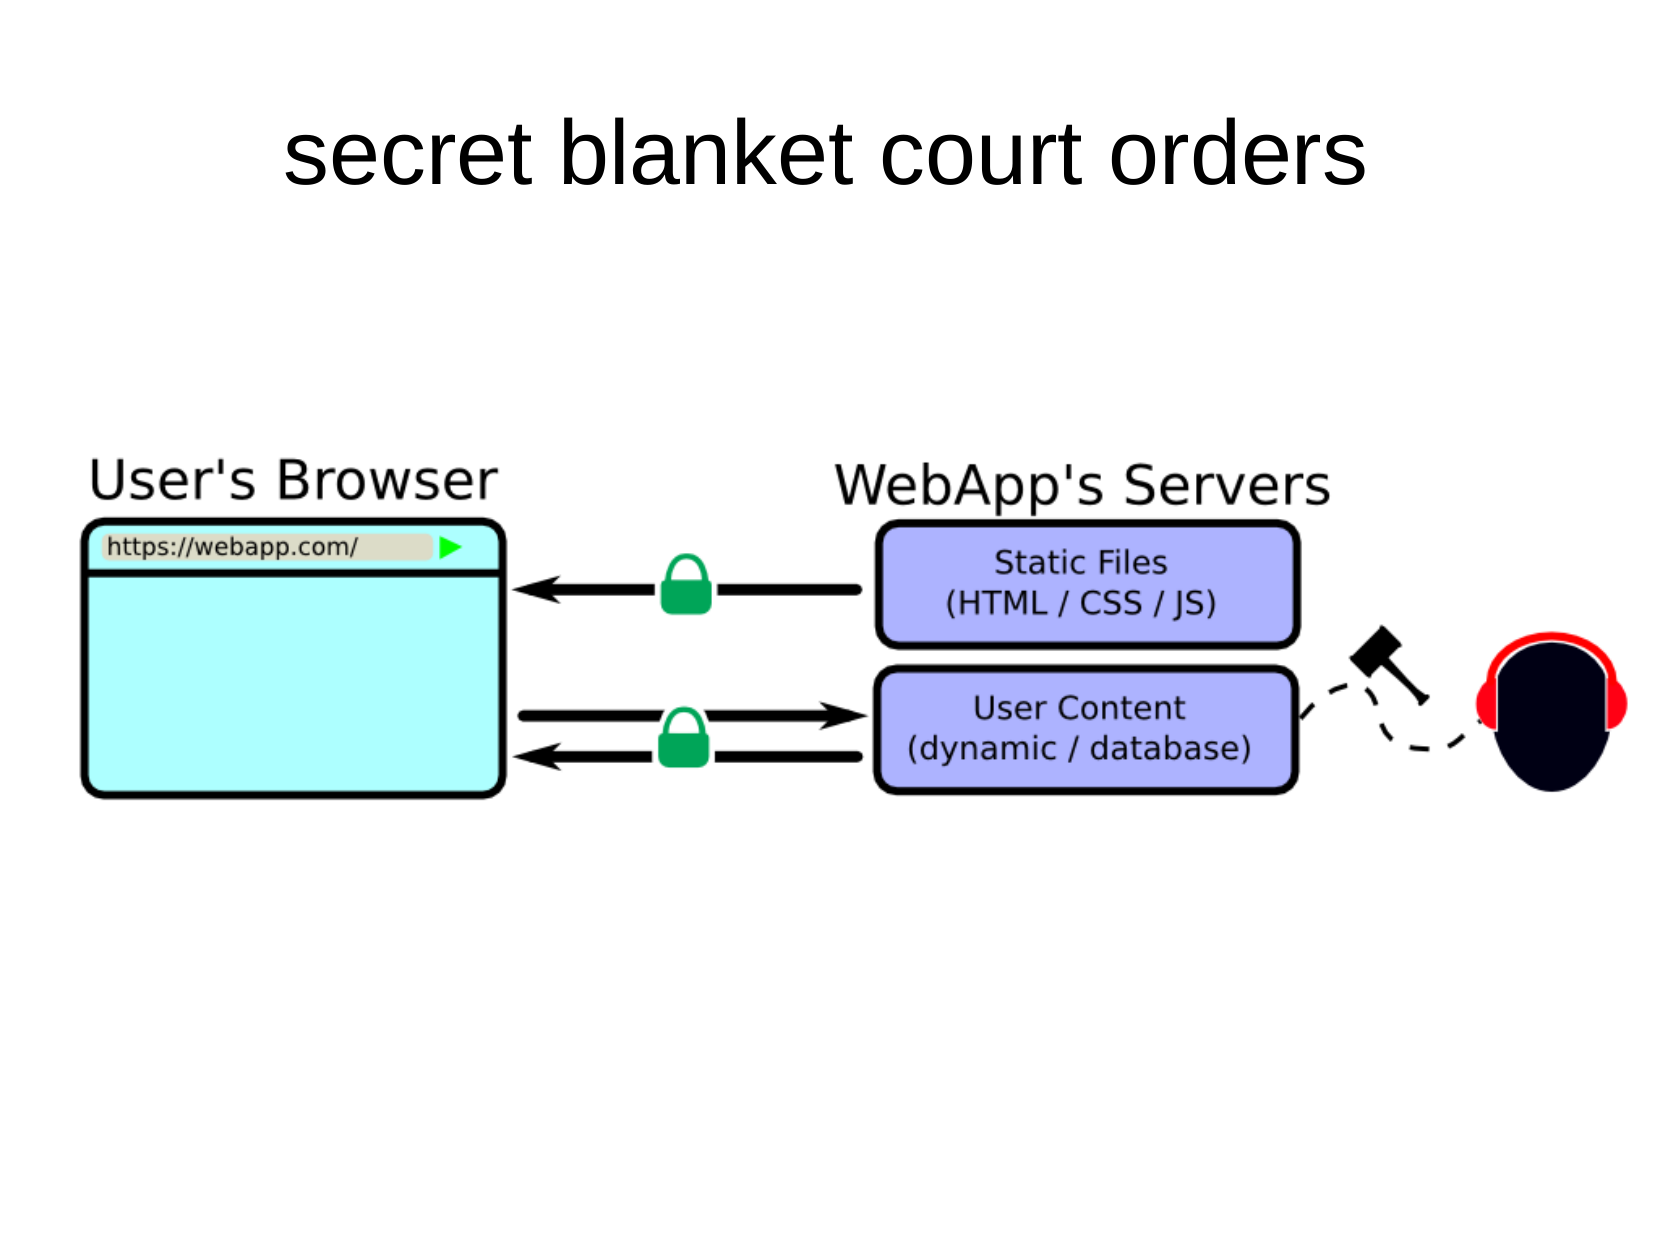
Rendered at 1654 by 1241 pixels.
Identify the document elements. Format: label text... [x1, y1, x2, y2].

picture [2, 398, 1654, 844]
title secret blanket court orders [82, 49, 1571, 257]
